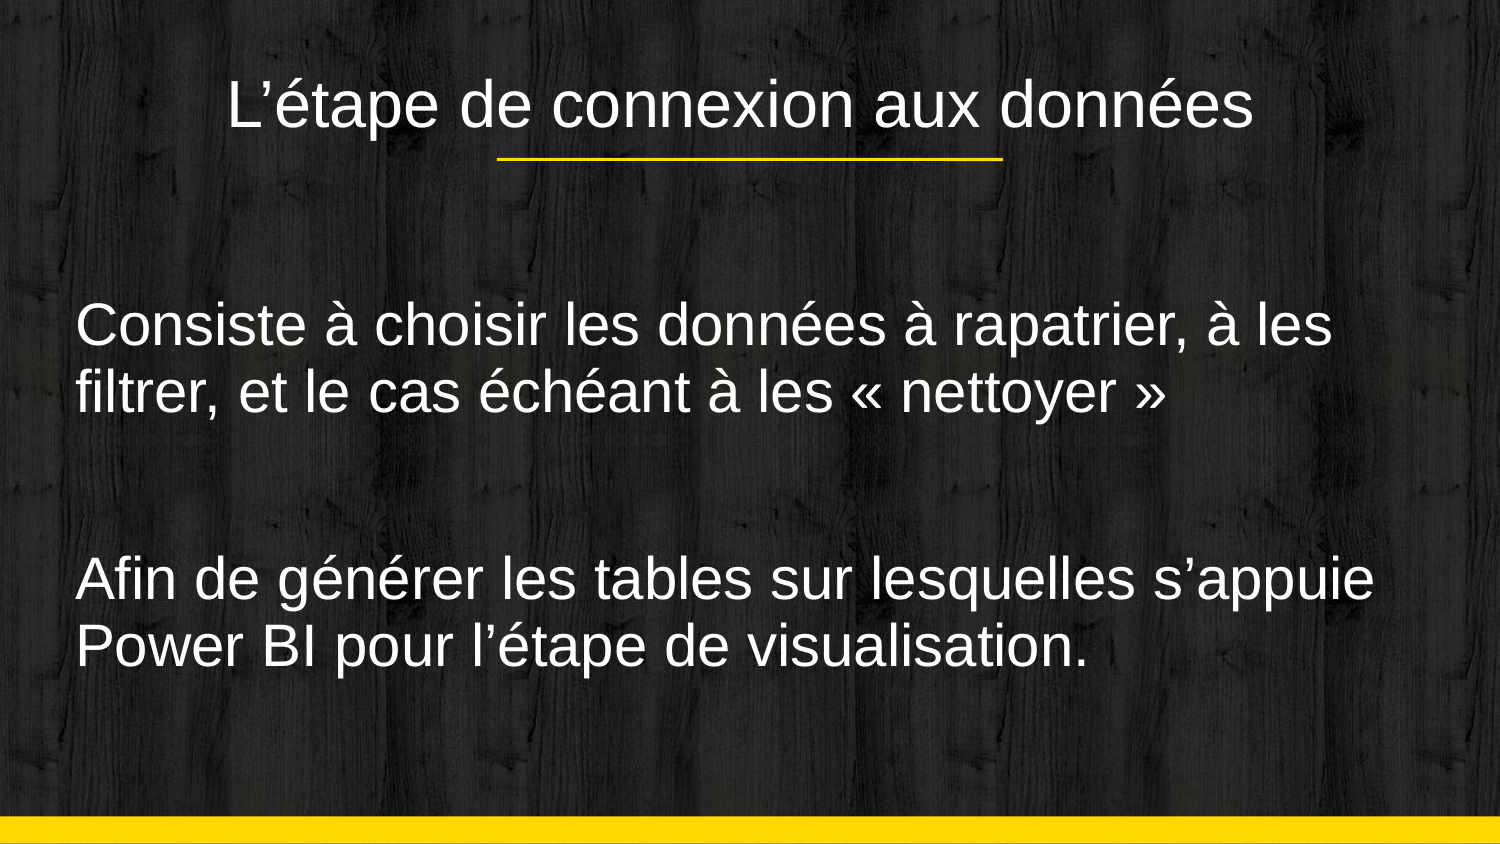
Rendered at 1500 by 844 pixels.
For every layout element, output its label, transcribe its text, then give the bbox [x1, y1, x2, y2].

title L’étape de connexion aux données [75, 33, 1425, 175]
picture [0, 0, 1500, 816]
list Consiste à choisir les données à rapatrier, à les filtrer, et le cas échéant à les « nettoyer » Afin de générer les tables sur lesquelles s’appuie Power BI pour l’étape de visualisation. [75, 197, 1430, 687]
